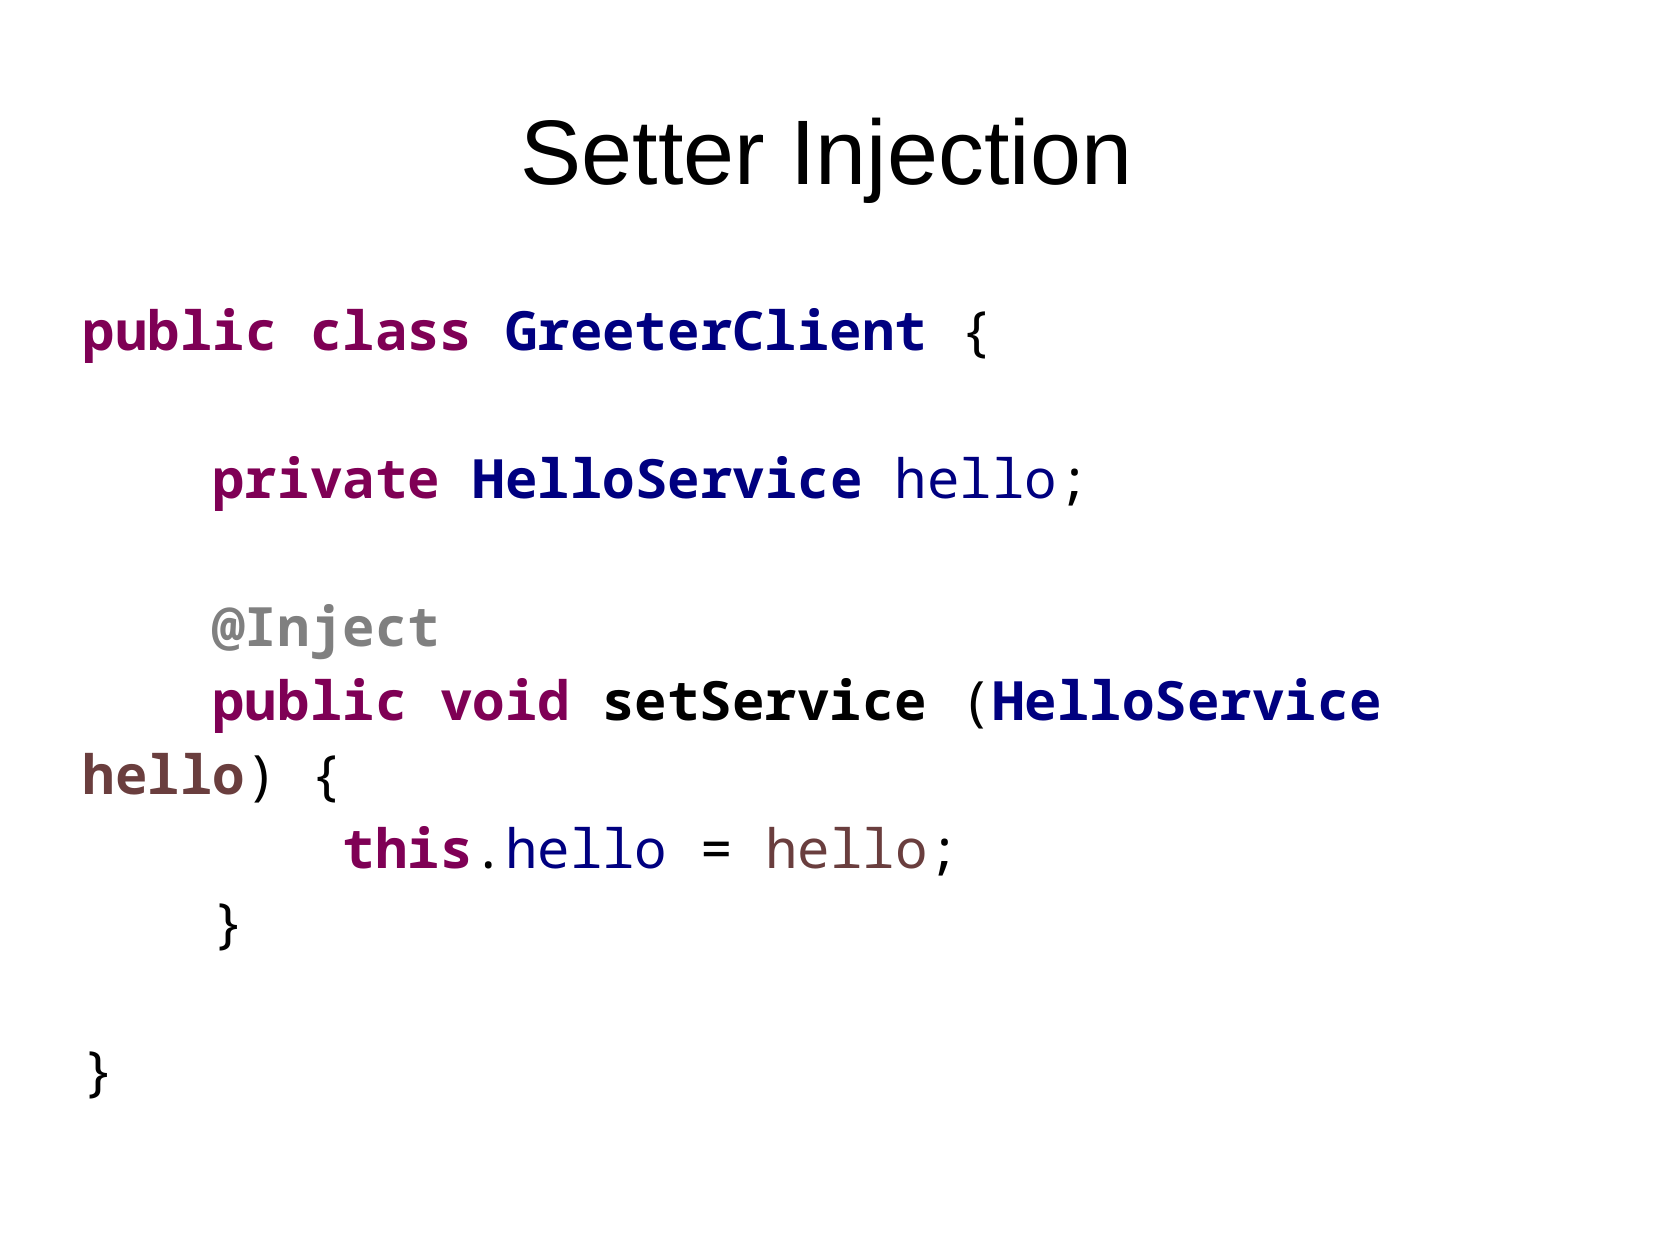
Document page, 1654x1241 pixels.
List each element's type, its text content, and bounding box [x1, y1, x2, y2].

list public class GreeterClient { private HelloService hello; @Inject public void setService (HelloService hello) { this.hello = hello; } } [82, 290, 1571, 1109]
title Setter Injection [82, 49, 1571, 257]
